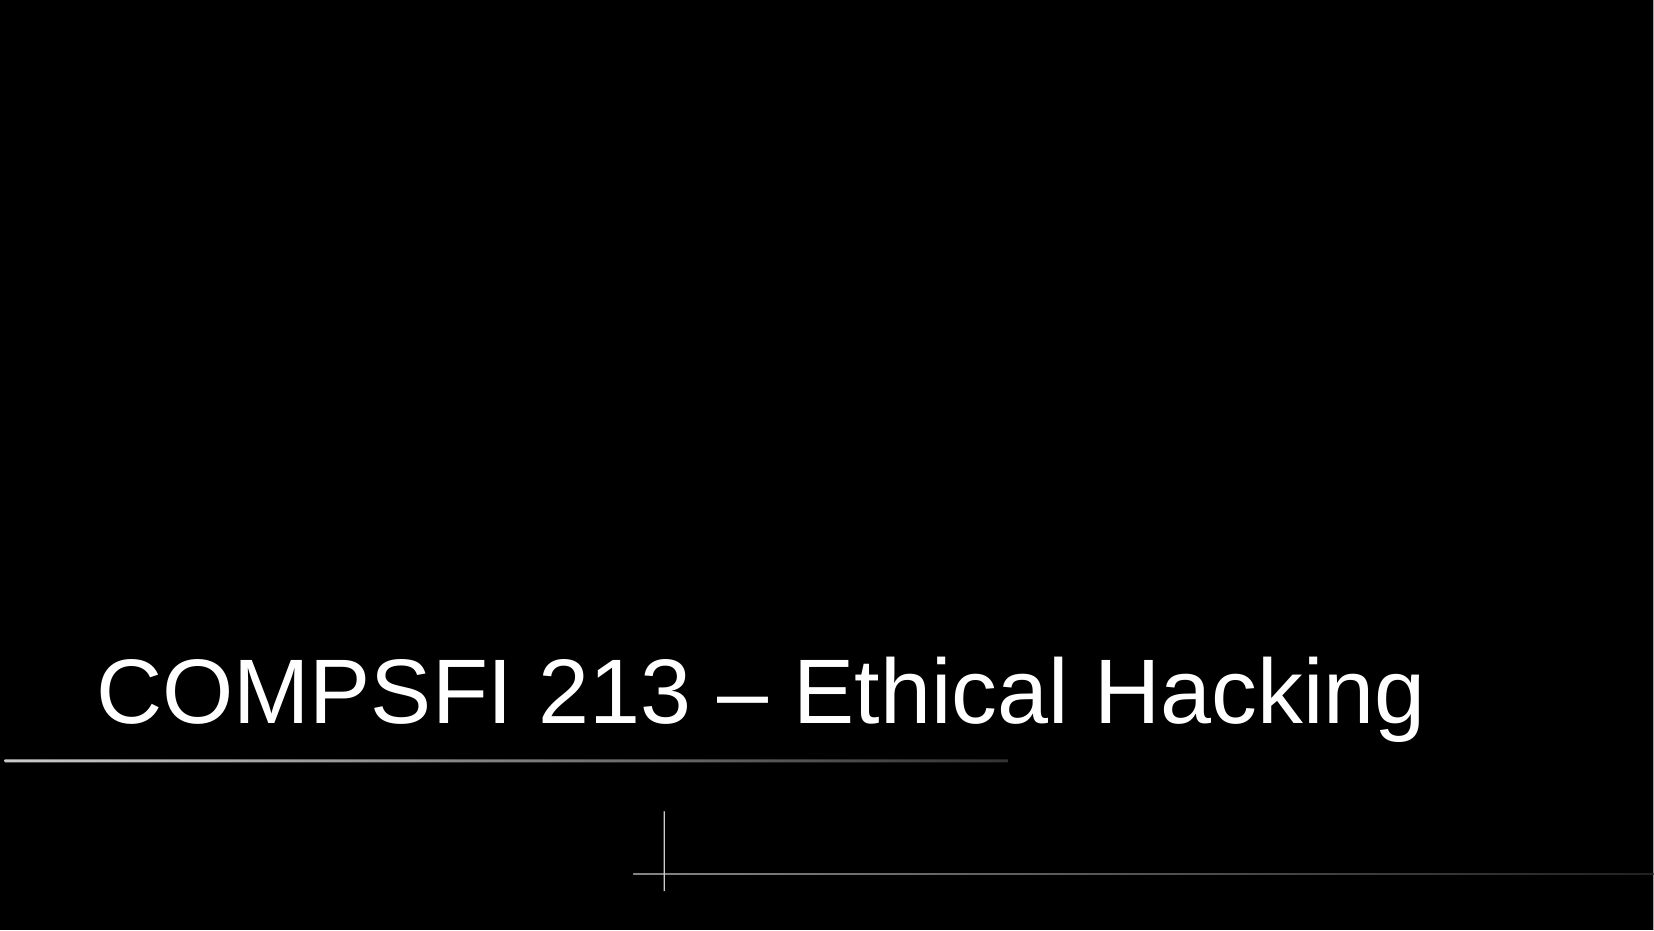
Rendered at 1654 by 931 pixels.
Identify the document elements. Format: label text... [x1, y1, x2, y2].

title COMPSFI 213 – Ethical Hacking [23, 637, 1501, 746]
